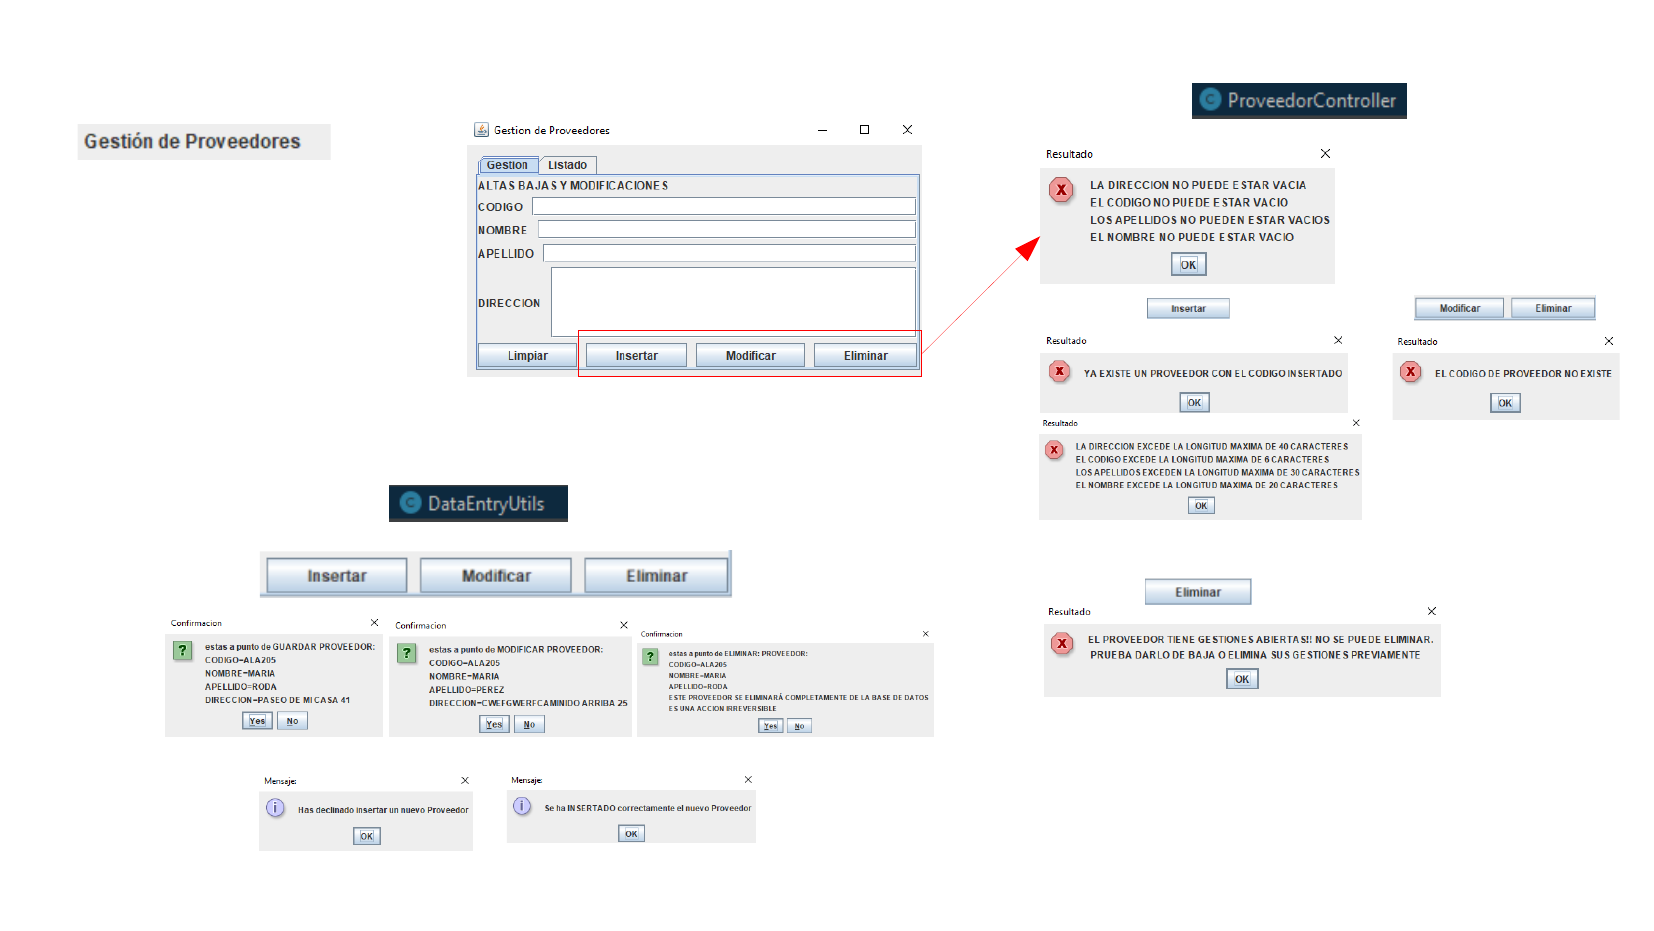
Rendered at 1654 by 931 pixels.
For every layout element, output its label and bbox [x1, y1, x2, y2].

picture [1192, 83, 1407, 119]
picture [77, 124, 331, 160]
picture [506, 771, 756, 843]
picture [389, 617, 632, 737]
picture [1039, 329, 1362, 520]
picture [259, 550, 733, 598]
picture [579, 331, 921, 376]
picture [467, 118, 922, 377]
picture [1044, 578, 1441, 697]
picture [1040, 141, 1335, 284]
picture [1147, 298, 1230, 319]
picture [259, 771, 473, 851]
picture [1392, 336, 1620, 420]
picture [389, 485, 568, 522]
picture [165, 613, 383, 737]
picture [637, 627, 934, 737]
picture [1414, 295, 1596, 321]
